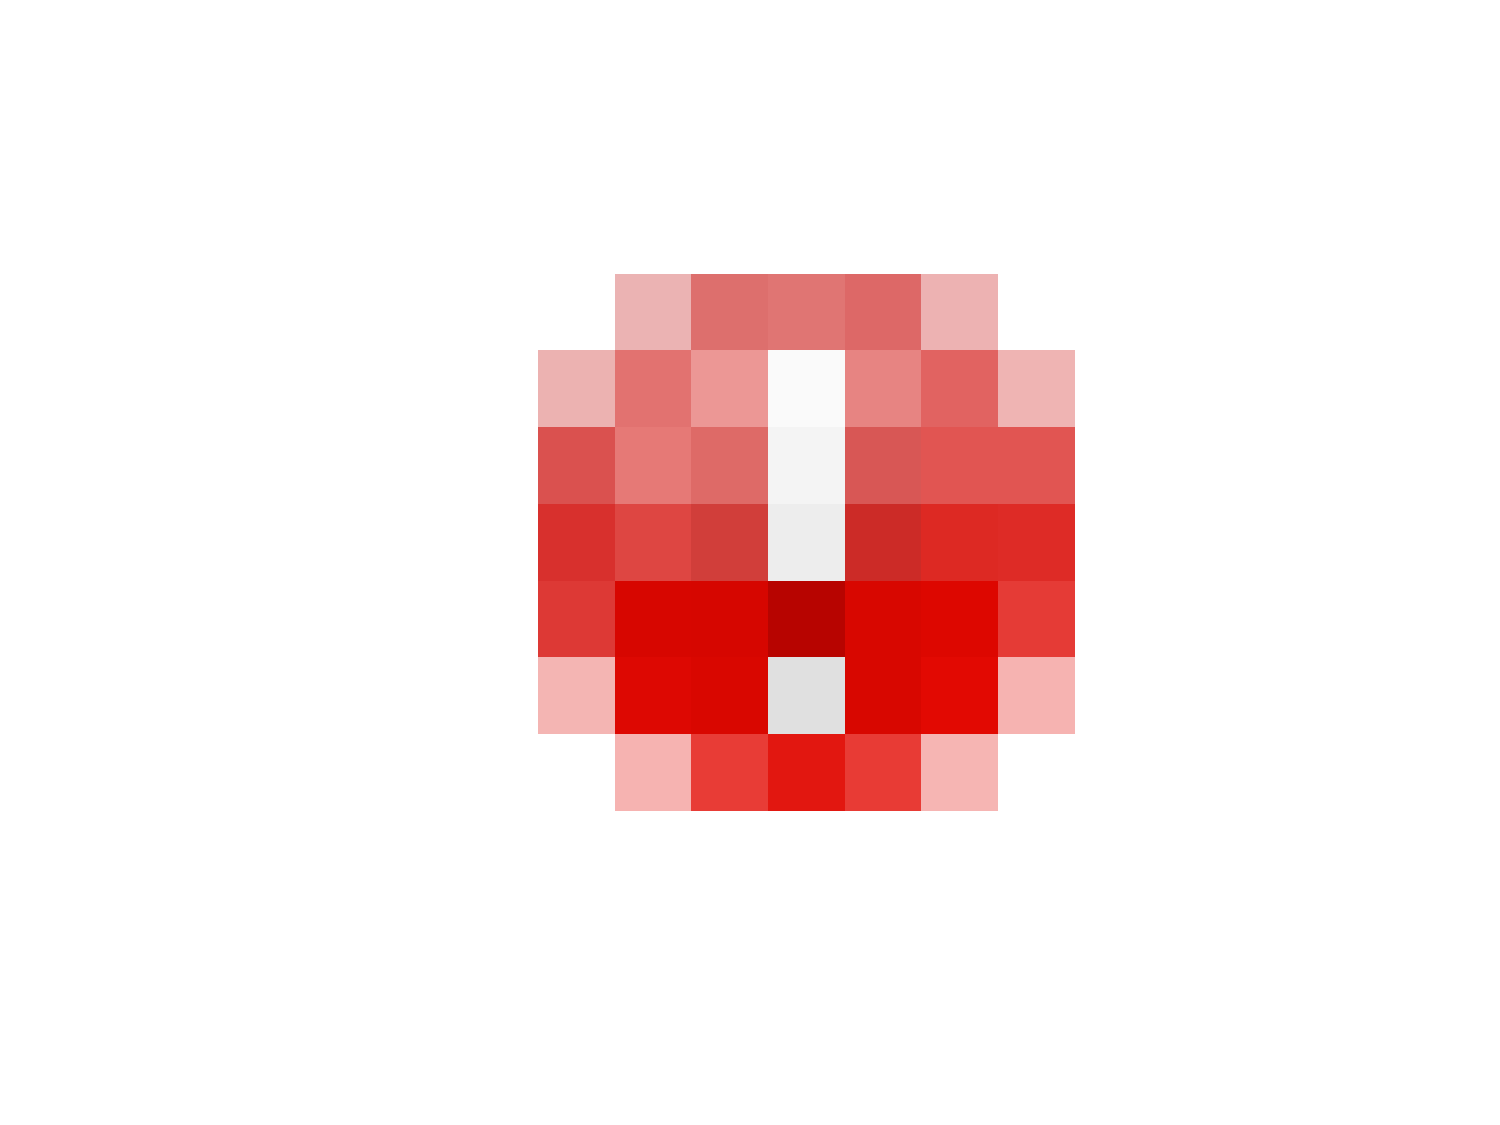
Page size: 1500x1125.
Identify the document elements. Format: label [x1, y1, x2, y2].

picture [462, 274, 1075, 888]
